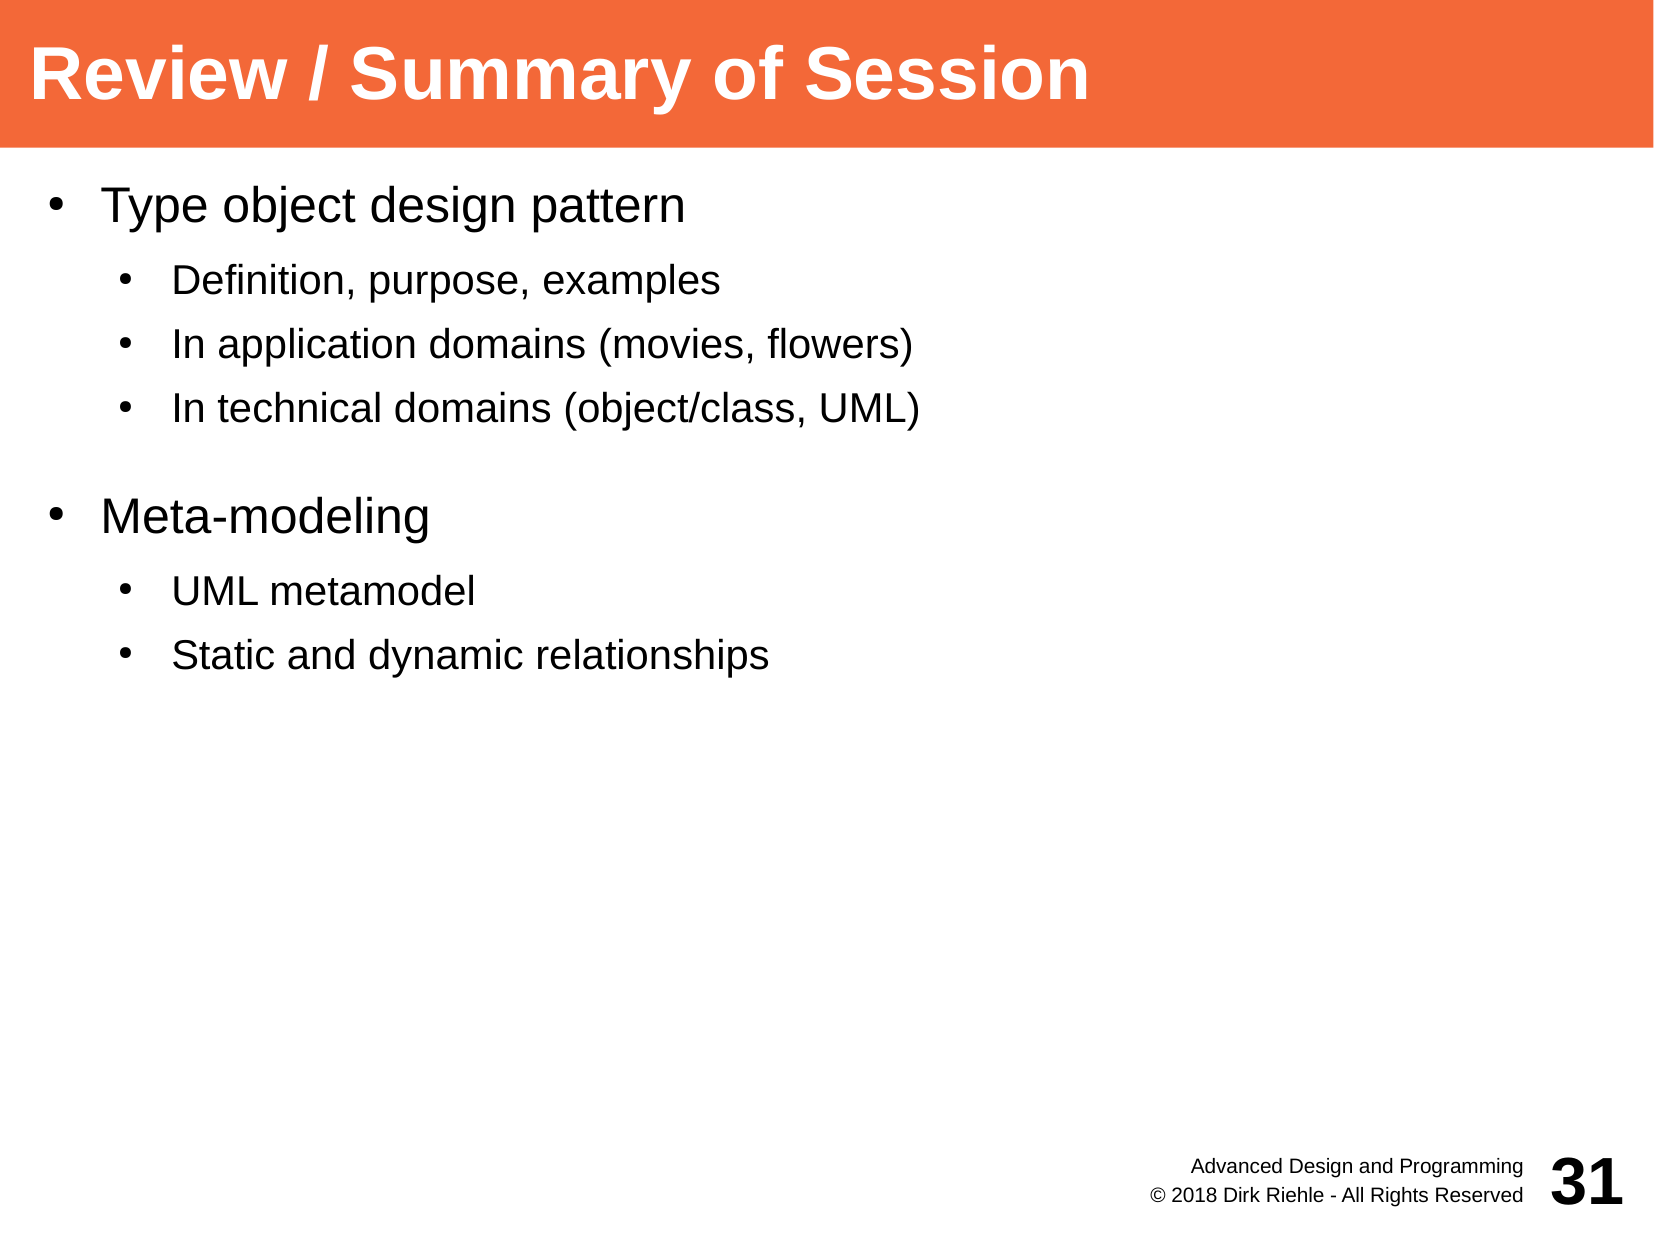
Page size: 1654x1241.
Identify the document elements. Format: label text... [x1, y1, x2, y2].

title Review / Summary of Session [0, 0, 1654, 148]
list Type object design pattern Definition, purpose, examples In application domains (movies, flowers) In technical domains (object/class, UML) Meta-modeling UML metamodel Static and dynamic relationships [29, 177, 1625, 1063]
